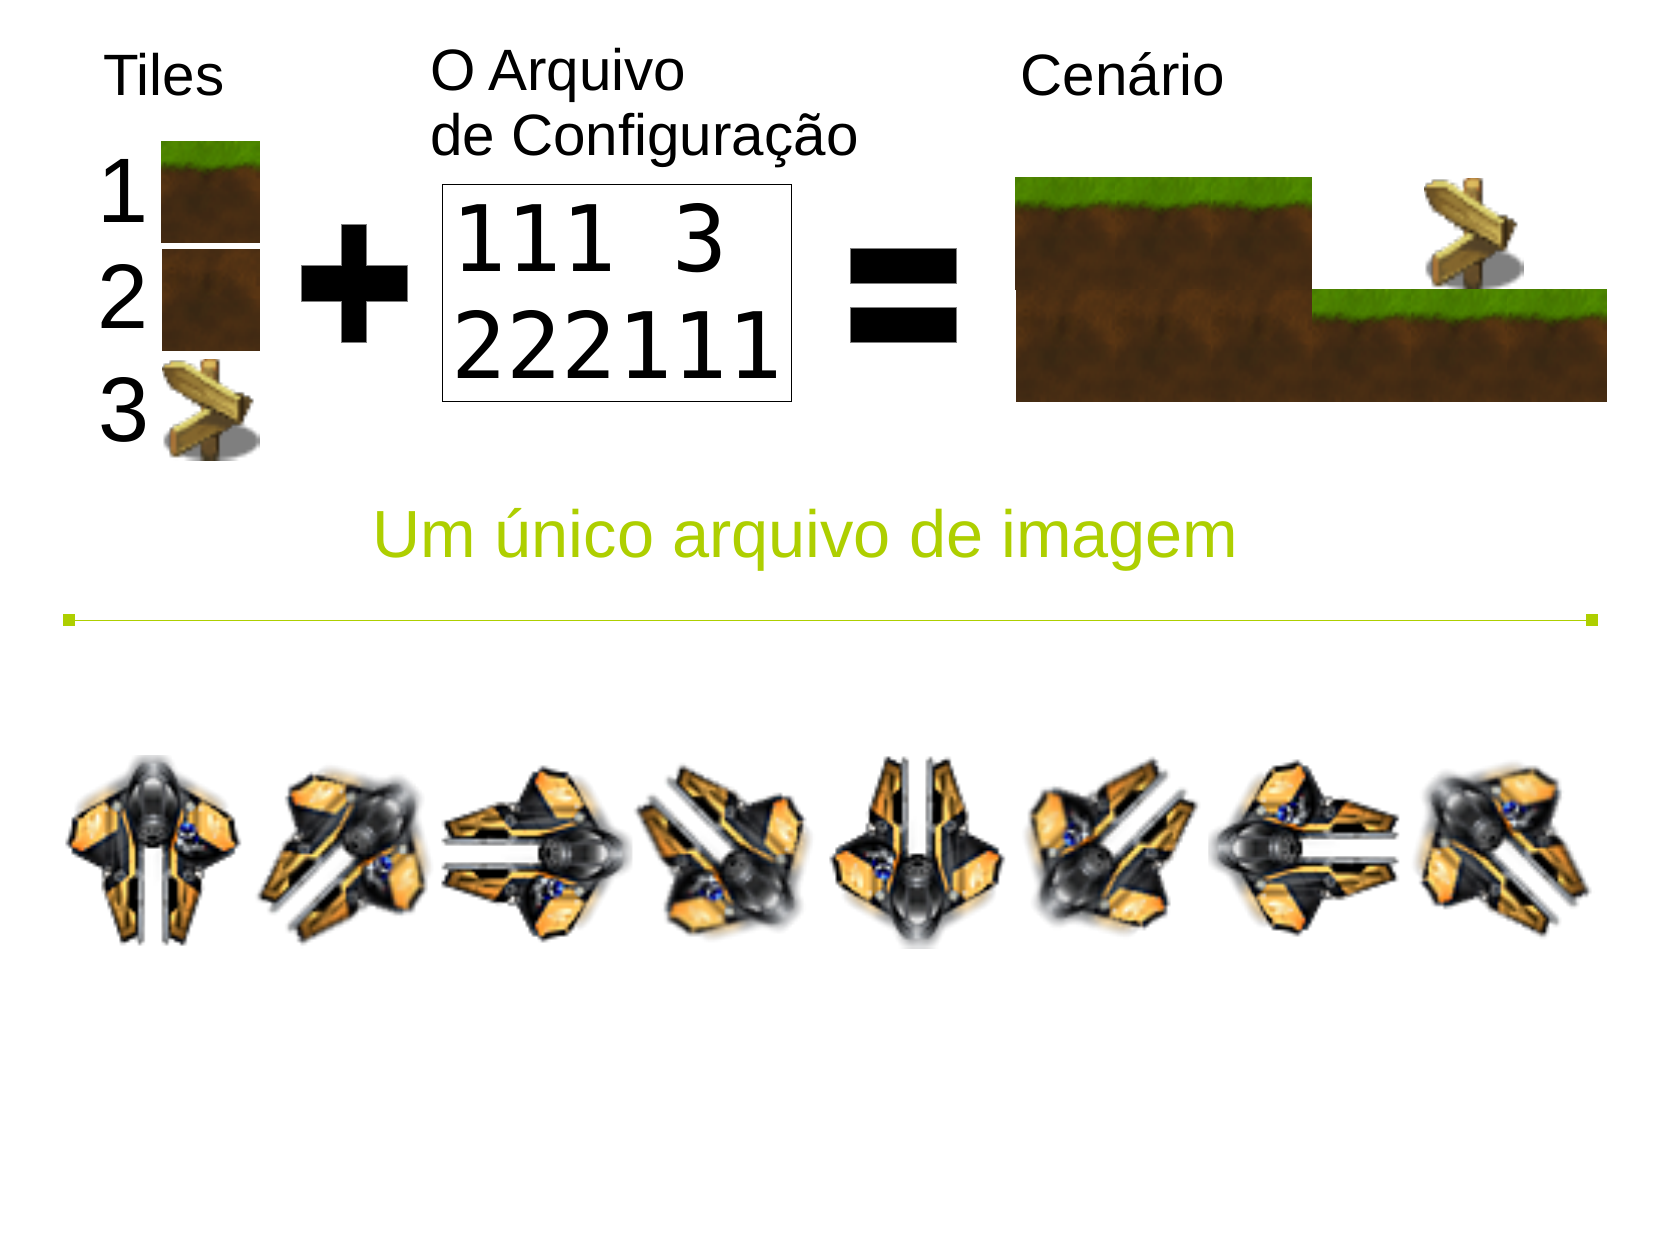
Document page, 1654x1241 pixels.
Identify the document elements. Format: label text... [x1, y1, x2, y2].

text_box [301, 224, 408, 343]
text_box 1 [82, 131, 164, 238]
picture [164, 141, 260, 243]
text_box 2 [82, 238, 164, 356]
text_box [850, 307, 957, 343]
text_box Um único arquivo de imagem [357, 490, 1254, 580]
picture [55, 755, 1595, 949]
text_box 111 3 222111 [442, 184, 792, 402]
text_box Cenário [1006, 35, 1241, 116]
text_box 3 [83, 351, 165, 469]
text_box O Arquivo de Configuração [415, 30, 875, 175]
picture [164, 249, 260, 351]
picture [165, 359, 260, 461]
text_box [850, 248, 957, 284]
picture [1015, 177, 1607, 402]
text_box Tiles [88, 35, 262, 116]
